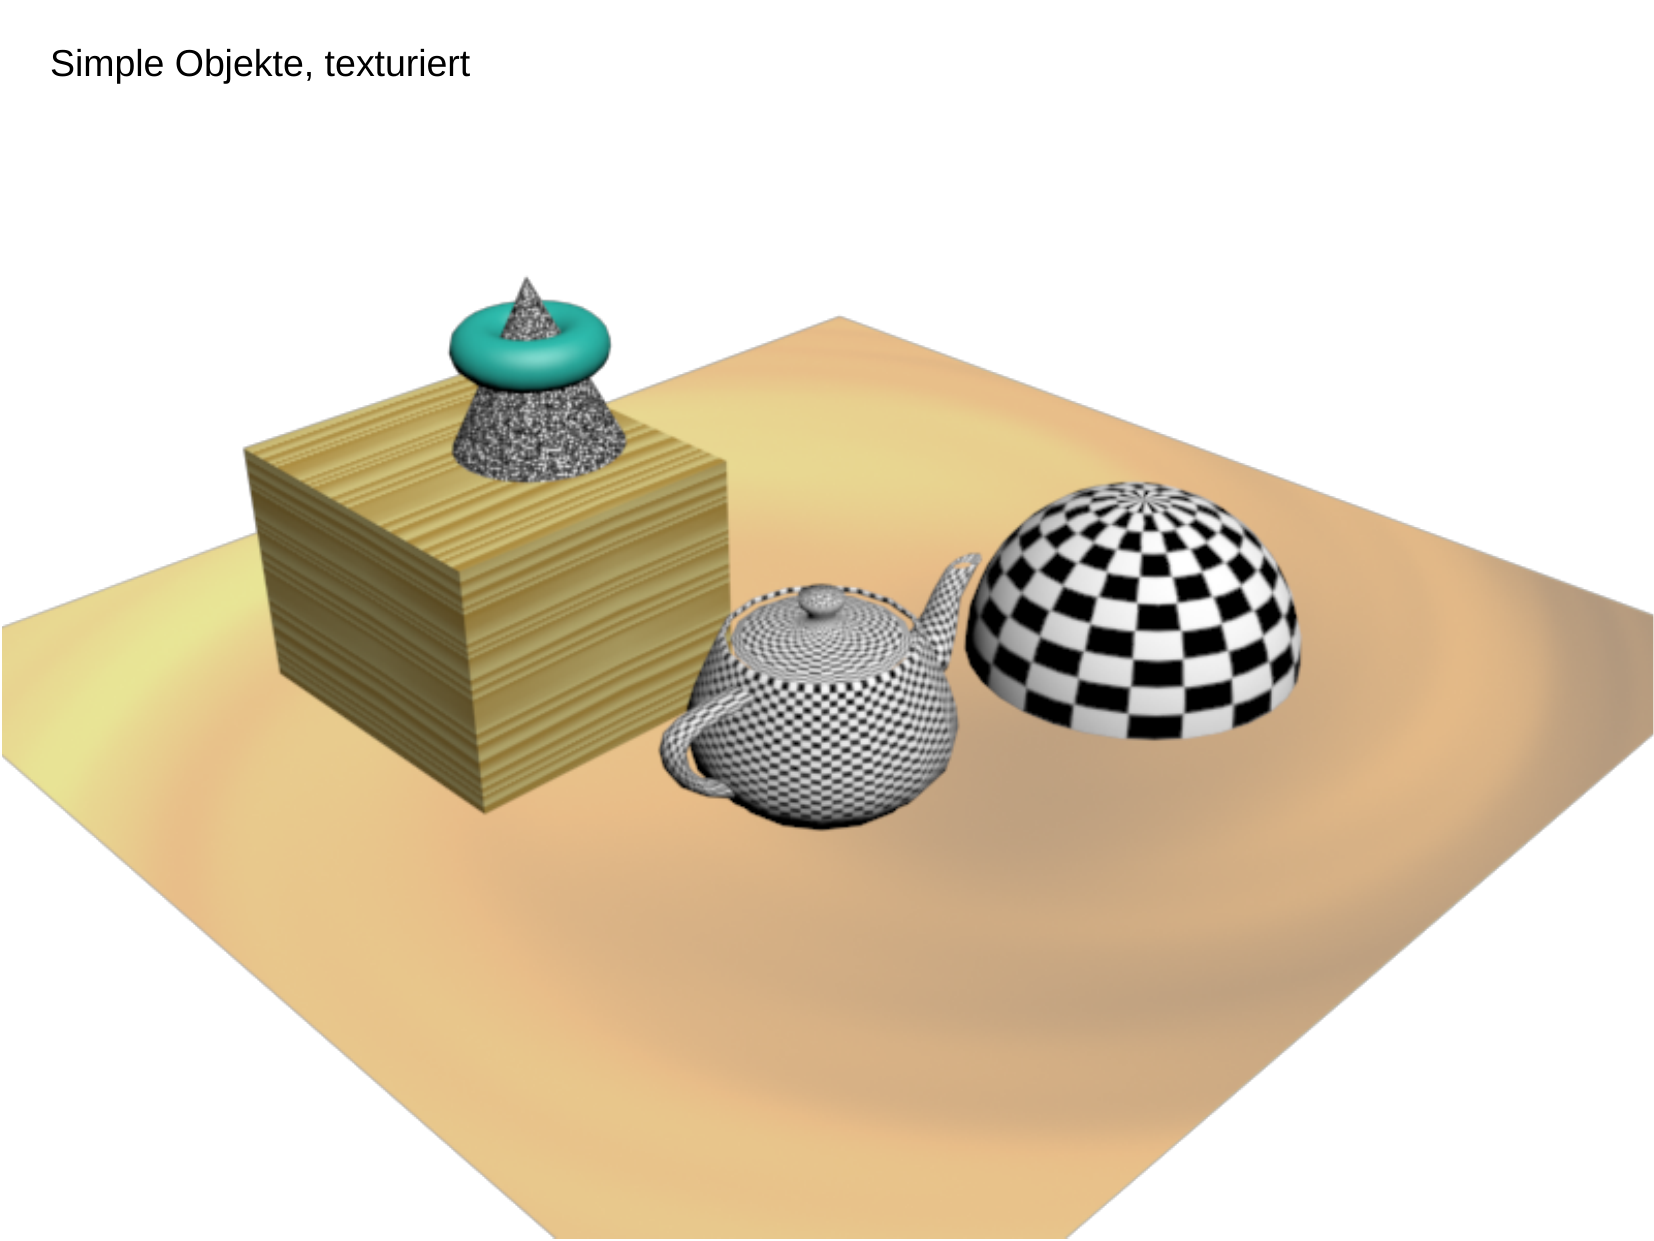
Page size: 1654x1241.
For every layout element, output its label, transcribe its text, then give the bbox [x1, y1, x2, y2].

picture [2, 0, 1654, 1239]
text_box Simple Objekte, texturiert [35, 35, 603, 93]
